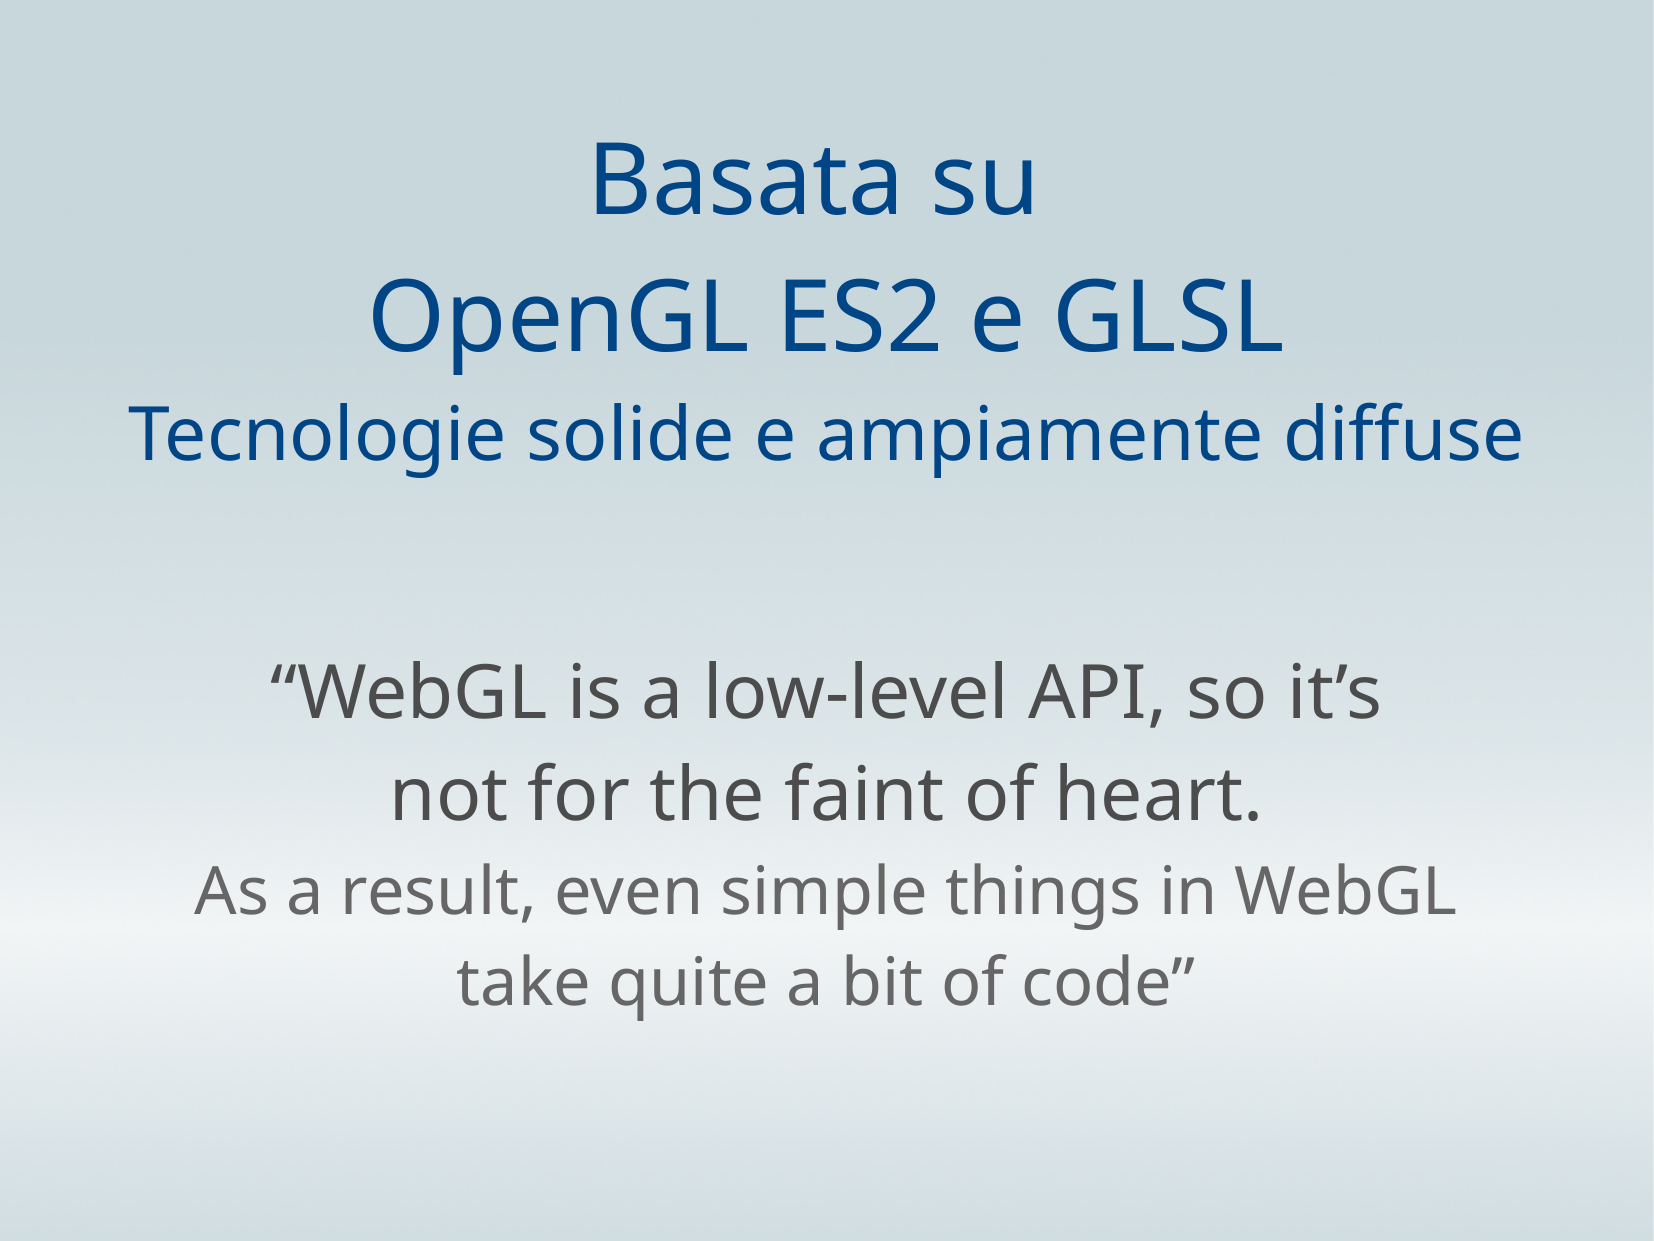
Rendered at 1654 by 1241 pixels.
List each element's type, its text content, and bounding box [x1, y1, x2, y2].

picture [0, 0, 1654, 1241]
text_box Basata su OpenGL ES2 e GLSL Tecnologie solide e ampiamente diffuse [112, 100, 1542, 500]
text_box “WebGL is a low-level API, so it’s not for the faint of heart. As a result, even simple things in WebGL take quite a bit of code” [112, 631, 1542, 1042]
